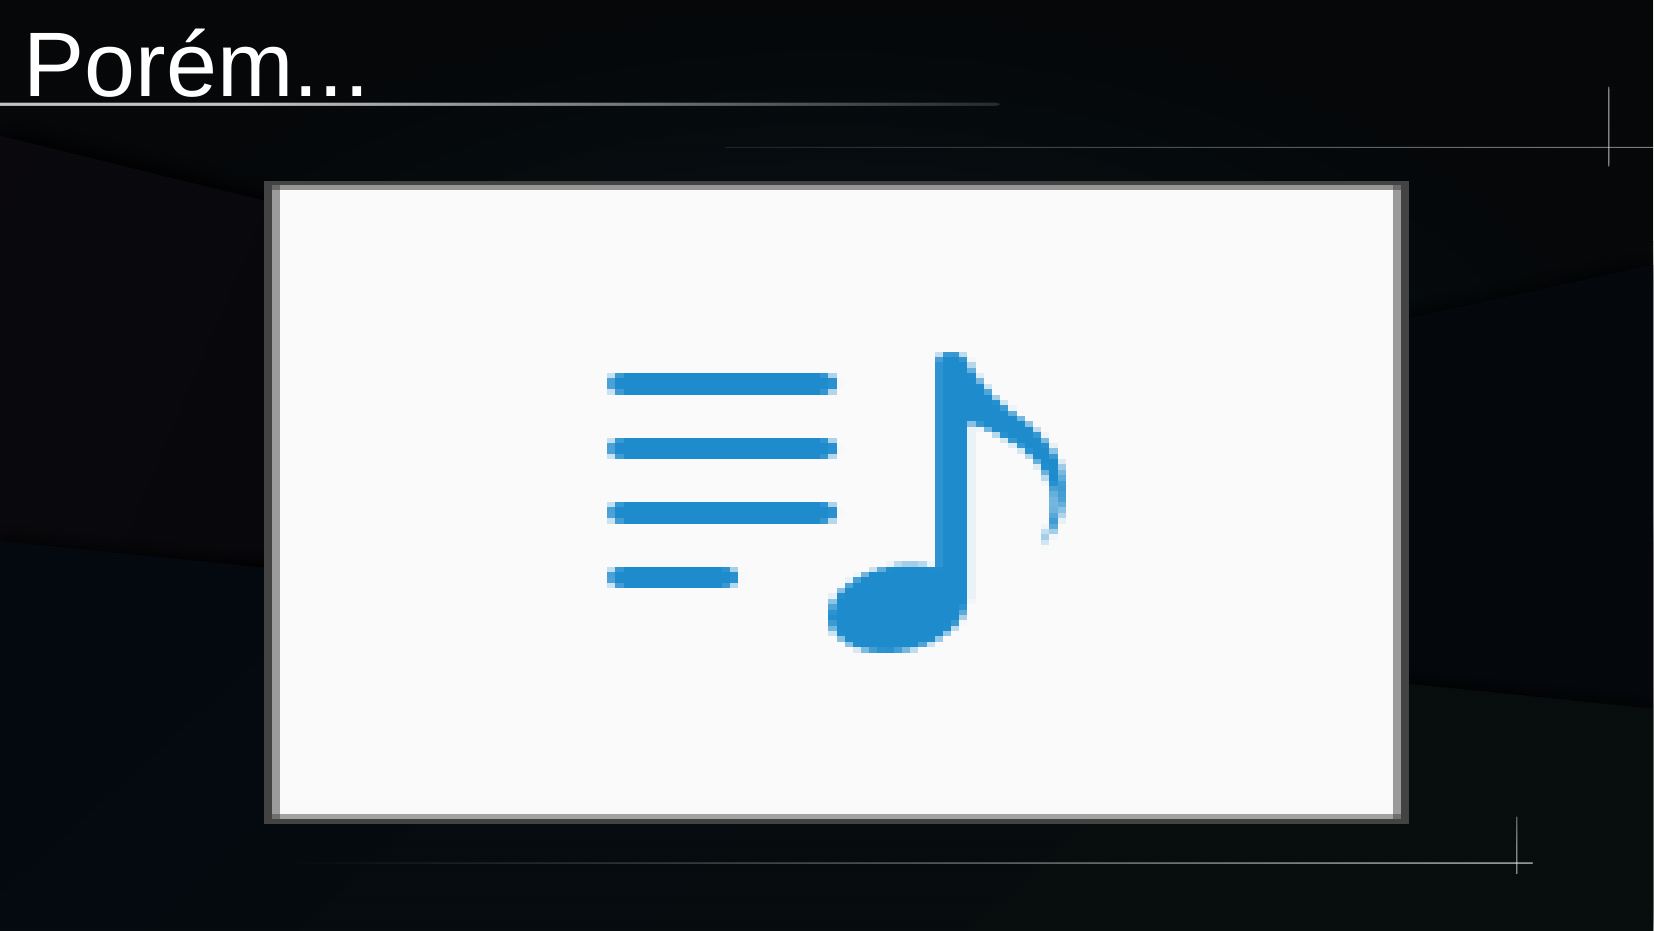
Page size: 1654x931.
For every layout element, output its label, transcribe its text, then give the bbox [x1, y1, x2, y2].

text_box [263, 180, 1411, 826]
title Porém... [23, 11, 1589, 119]
picture [0, 0, 1654, 931]
